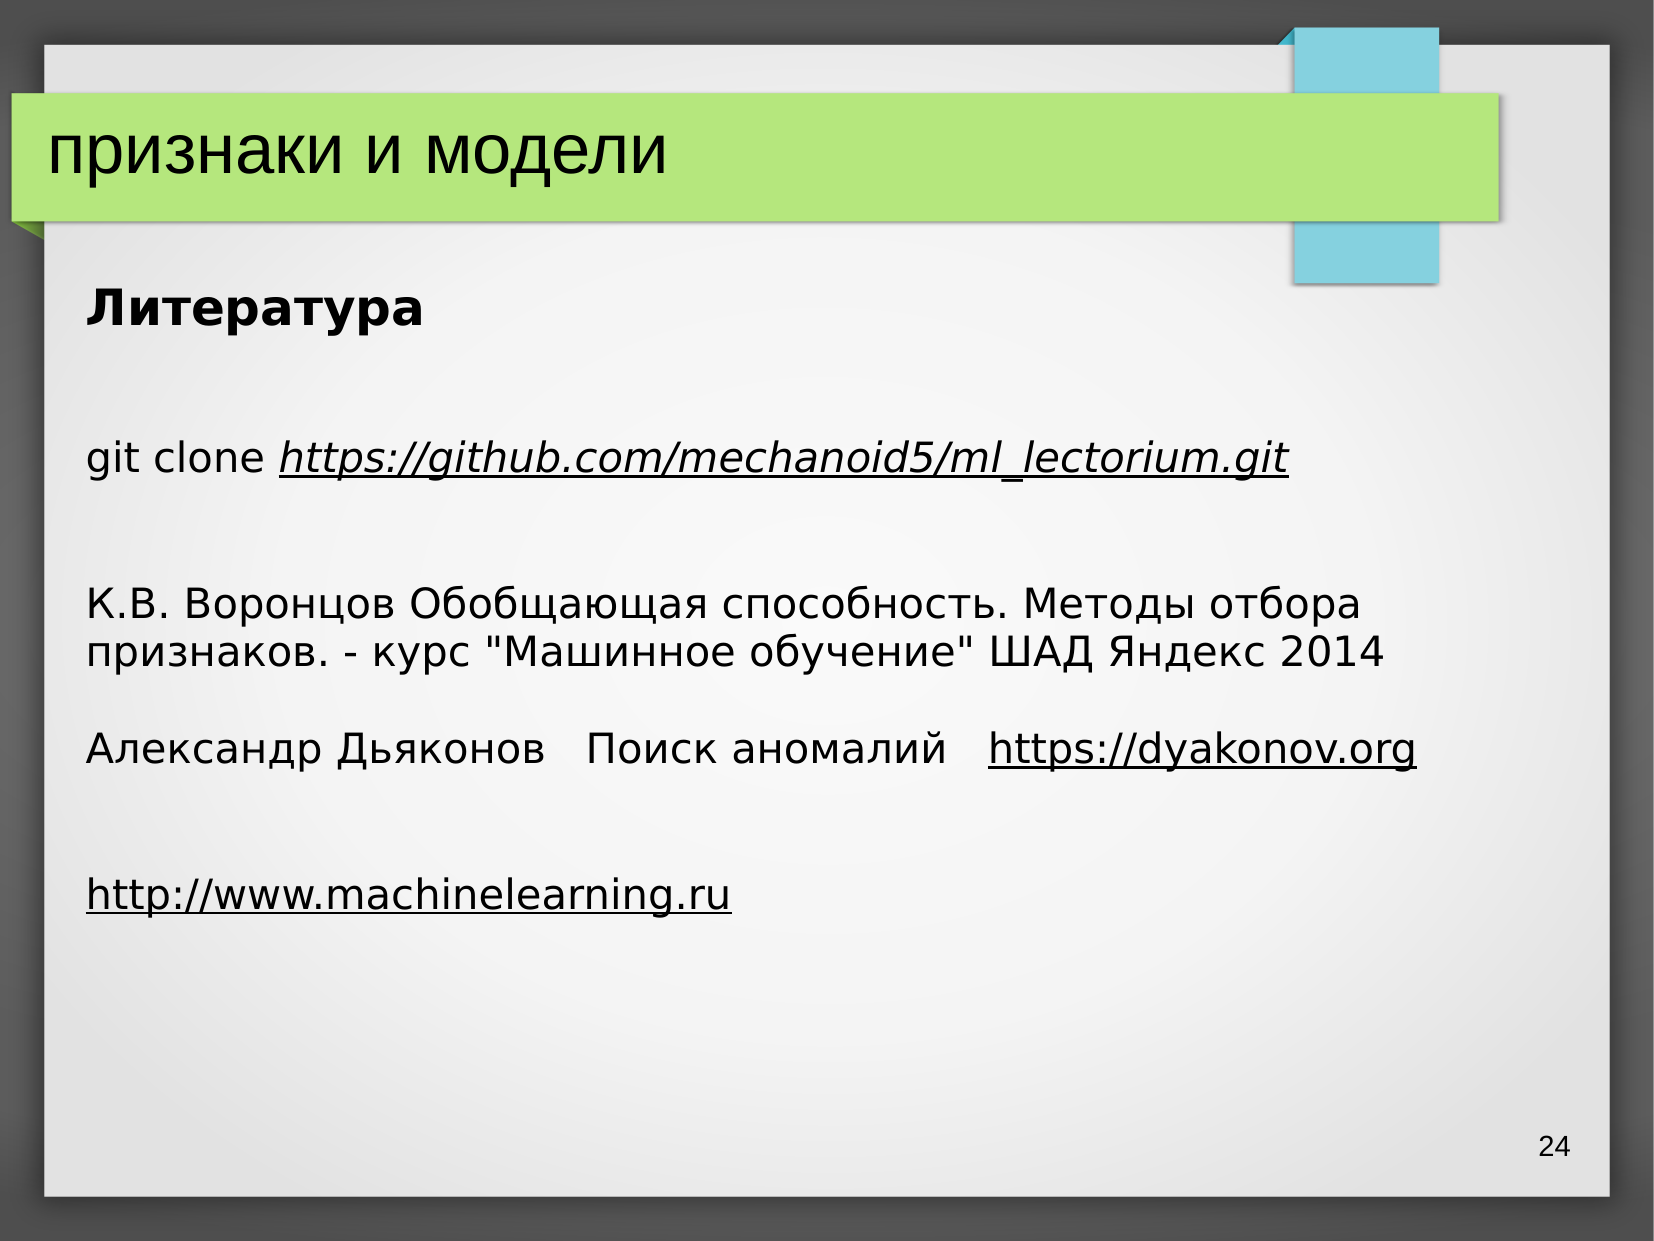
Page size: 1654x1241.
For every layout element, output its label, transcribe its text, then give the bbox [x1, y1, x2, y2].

title признаки и модели [47, 113, 1465, 185]
picture [0, 0, 1654, 1241]
text_box Литература git clone https://github.com/mechanoid5/ml_lectorium.git К.В. Воронцов Обобщающая способность. Методы отбора признаков. - курс "Машинное обучение" ШАД Яндекс 2014 Александр Дьяконов Поиск аномалий https://dyakonov.org http://www.machinelearning.ru [70, 271, 1512, 927]
